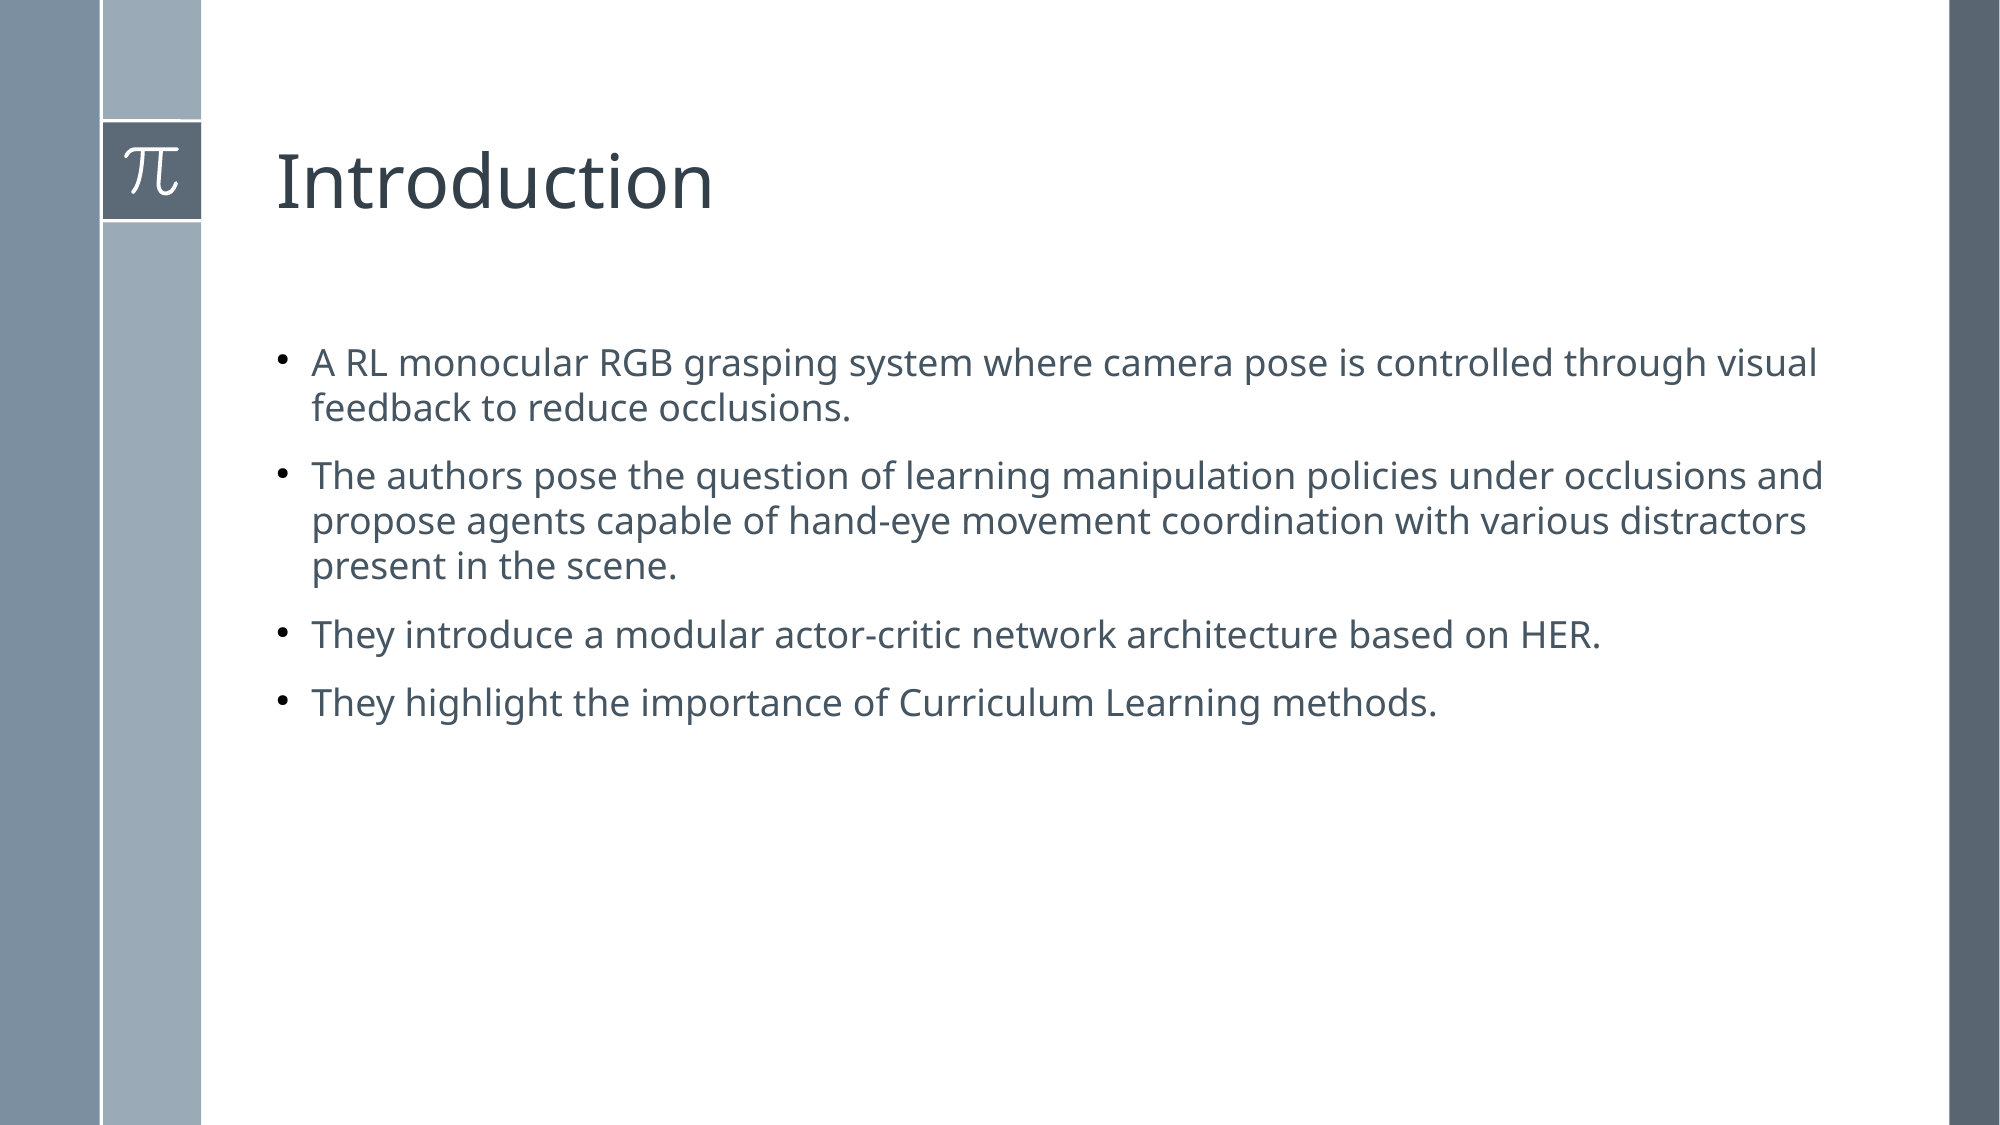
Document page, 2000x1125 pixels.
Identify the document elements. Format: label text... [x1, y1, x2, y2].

text_box A RL monocular RGB grasping system where camera pose is controlled through visual feedback to reduce occlusions. The authors pose the question of learning manipulation policies under occlusions and propose agents capable of hand-eye movement coordination with various distractors present in the scene. They introduce a modular actor-critic network architecture based on HER. They highlight the importance of Curriculum Learning methods. [261, 262, 1845, 1013]
text_box Introduction [261, 29, 1867, 233]
